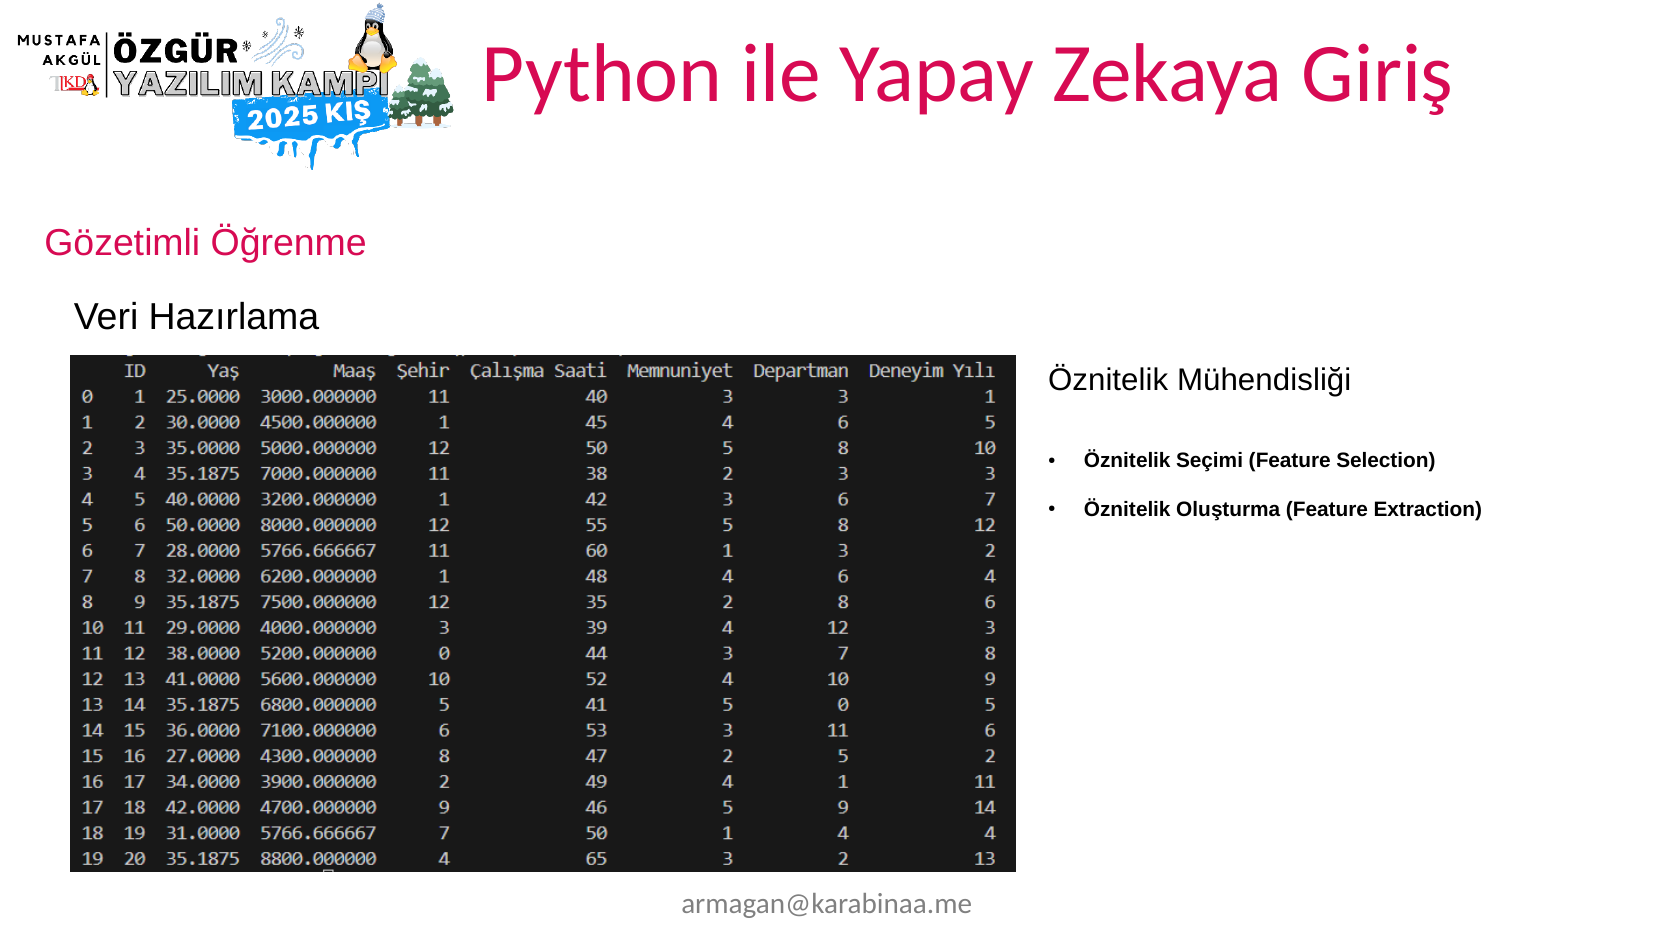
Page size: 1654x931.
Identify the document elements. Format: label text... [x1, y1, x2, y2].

picture [70, 355, 1016, 872]
text_box armagan@karabinaa.me [0, 877, 1654, 928]
picture [0, 0, 463, 177]
text_box Öznitelik Mühendisliği [1033, 354, 1366, 404]
text_box Python ile Yapay Zekaya Giriş [467, 10, 1654, 126]
text_box Gözetimli Öğrenme [29, 213, 854, 271]
text_box Öznitelik Seçimi (Feature Selection) Öznitelik Oluşturma (Feature Extraction) [1033, 441, 1595, 621]
text_box Veri Hazırlama [59, 288, 621, 355]
